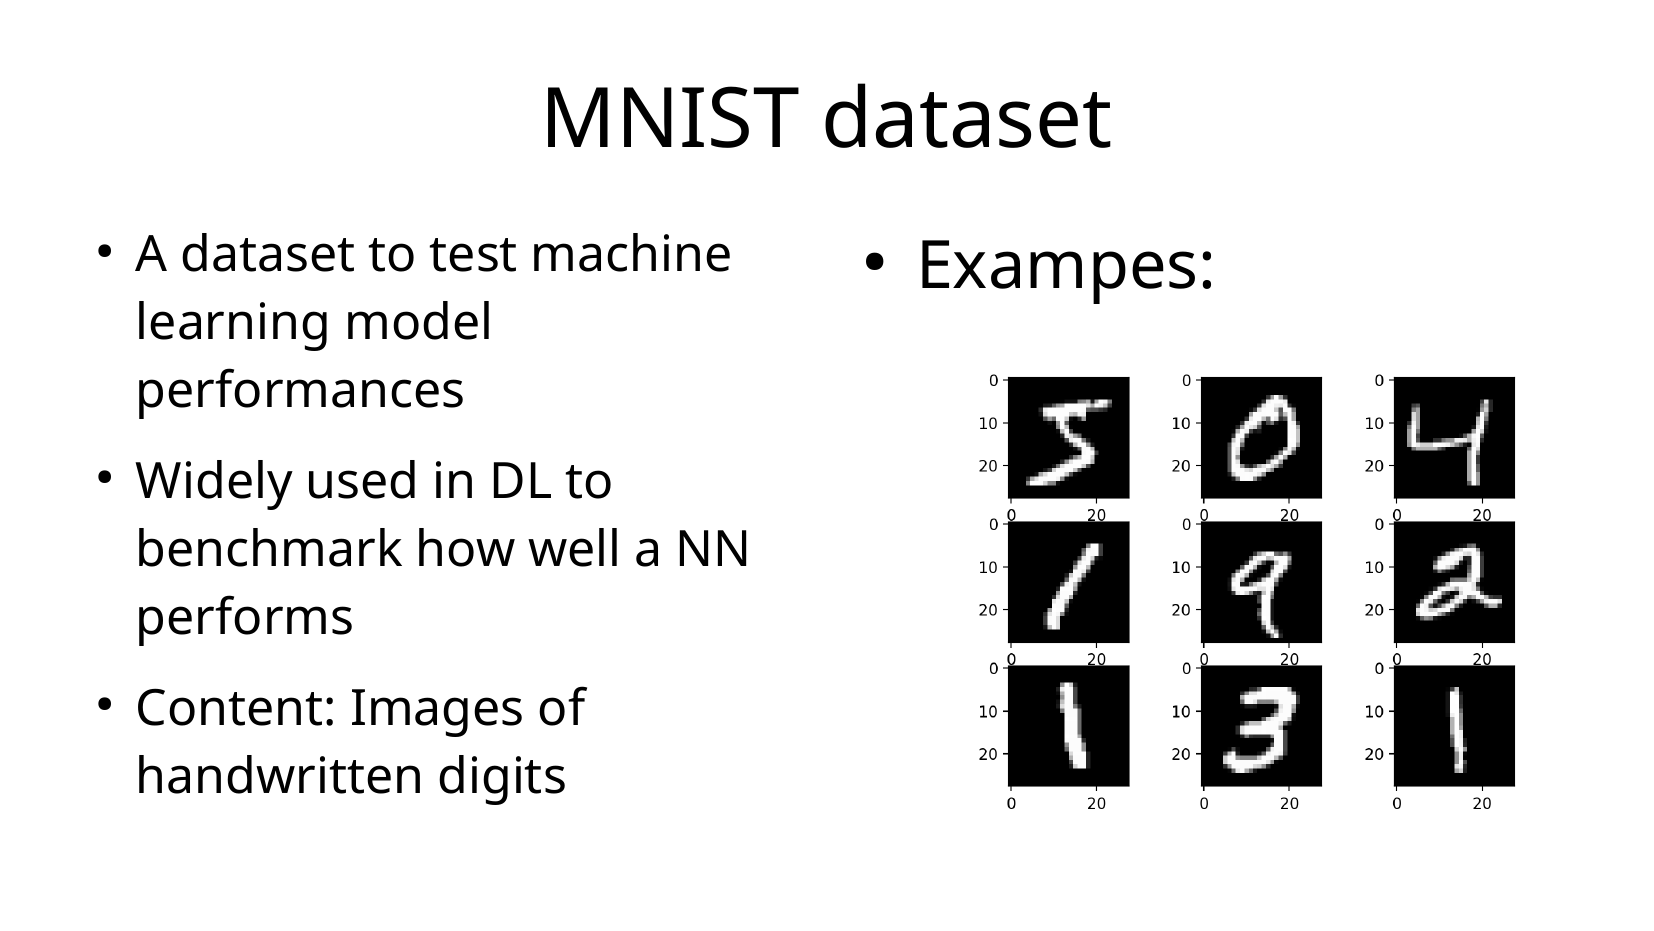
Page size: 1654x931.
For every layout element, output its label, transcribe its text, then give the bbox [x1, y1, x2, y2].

title MNIST dataset [82, 37, 1571, 193]
list Exampes: [845, 217, 1572, 811]
list A dataset to test machine learning model performances Widely used in DL to benchmark how well a NN performs Content: Images of handwritten digits [82, 217, 809, 811]
picture [900, 314, 1605, 844]
